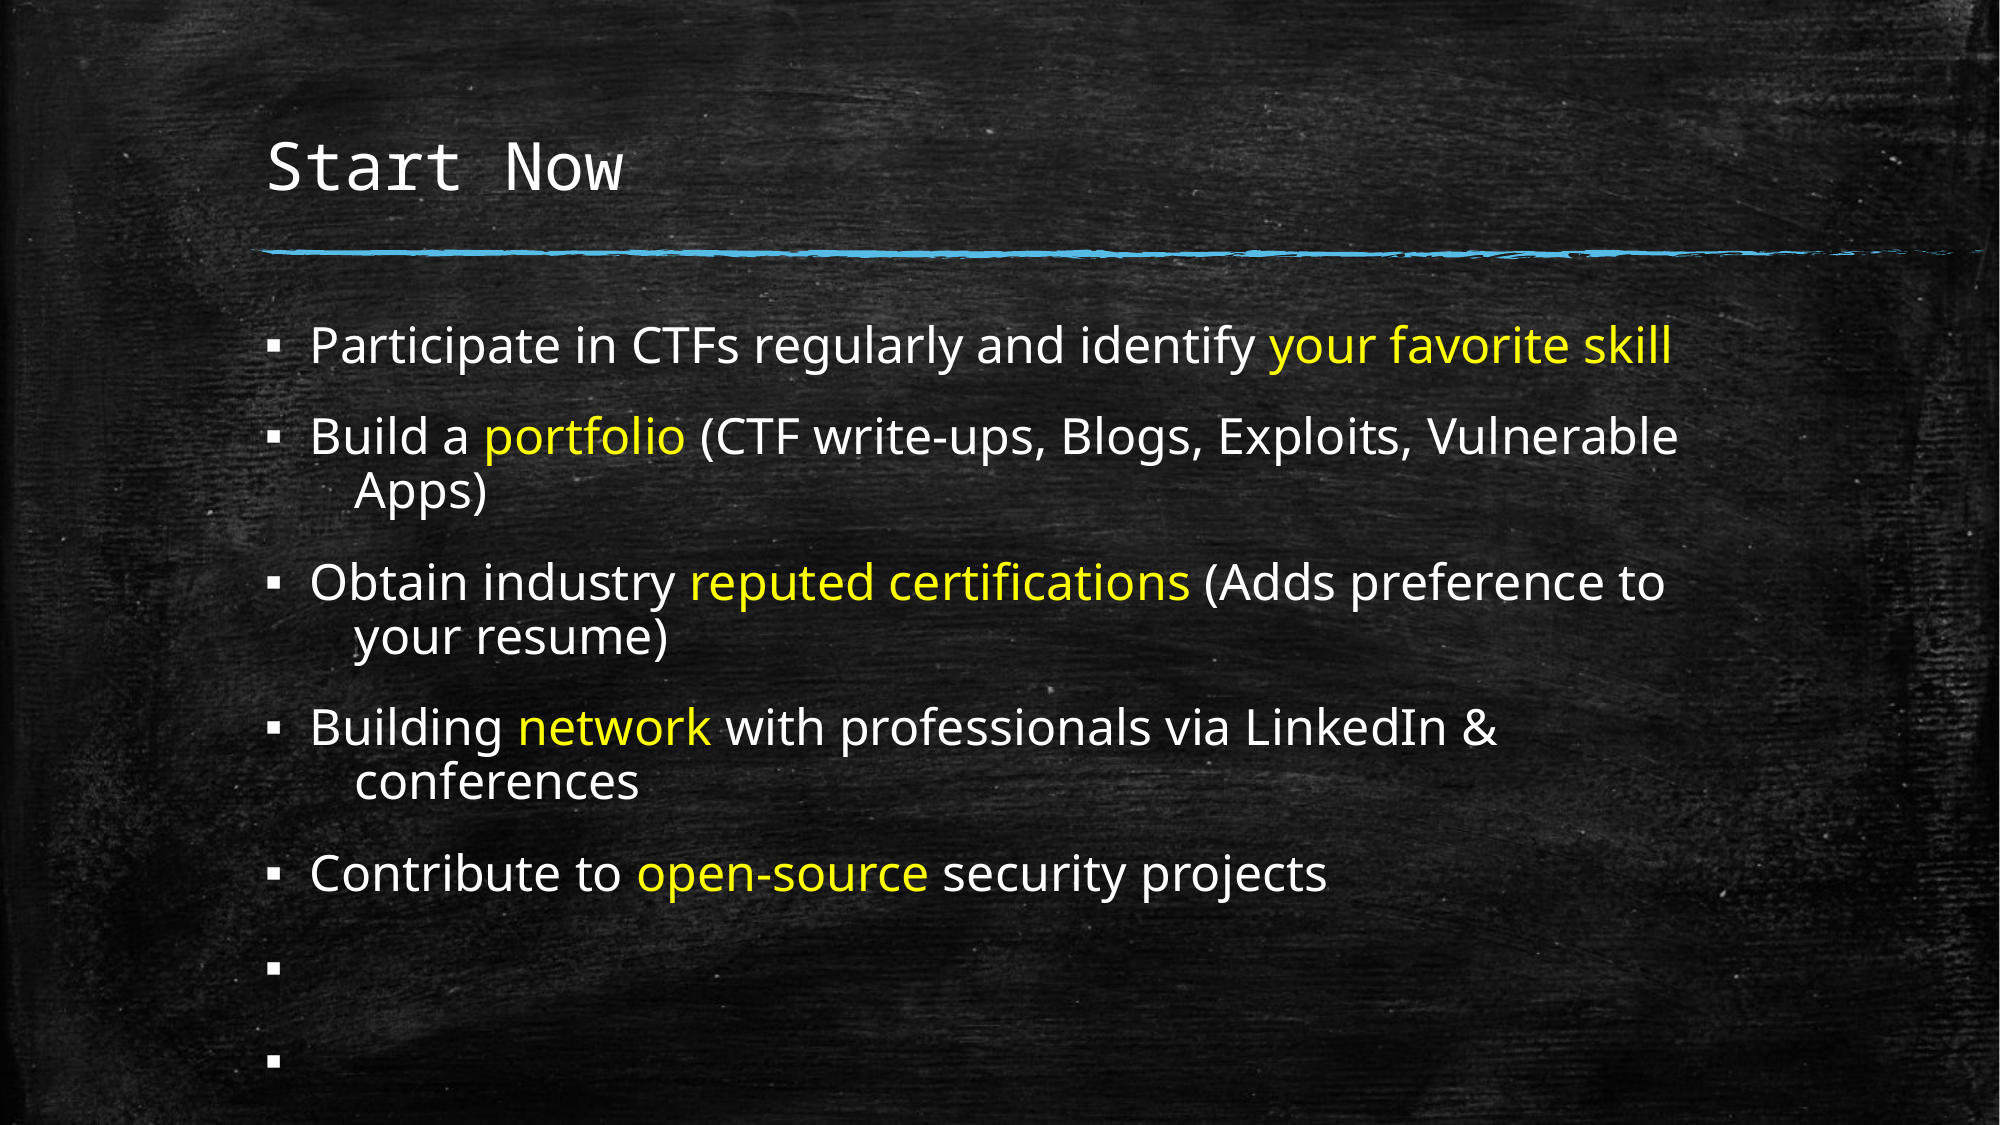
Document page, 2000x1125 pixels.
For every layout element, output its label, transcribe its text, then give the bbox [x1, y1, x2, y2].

title Start Now [249, 45, 1750, 213]
list Participate in CTFs regularly and identify your favorite skill Build a portfolio (CTF write-ups, Blogs, Exploits, Vulnerable Apps) Obtain industry reputed certifications (Adds preference to your resume) Building network with professionals via LinkedIn & conferences Contribute to open-source security projects [249, 312, 1750, 1013]
